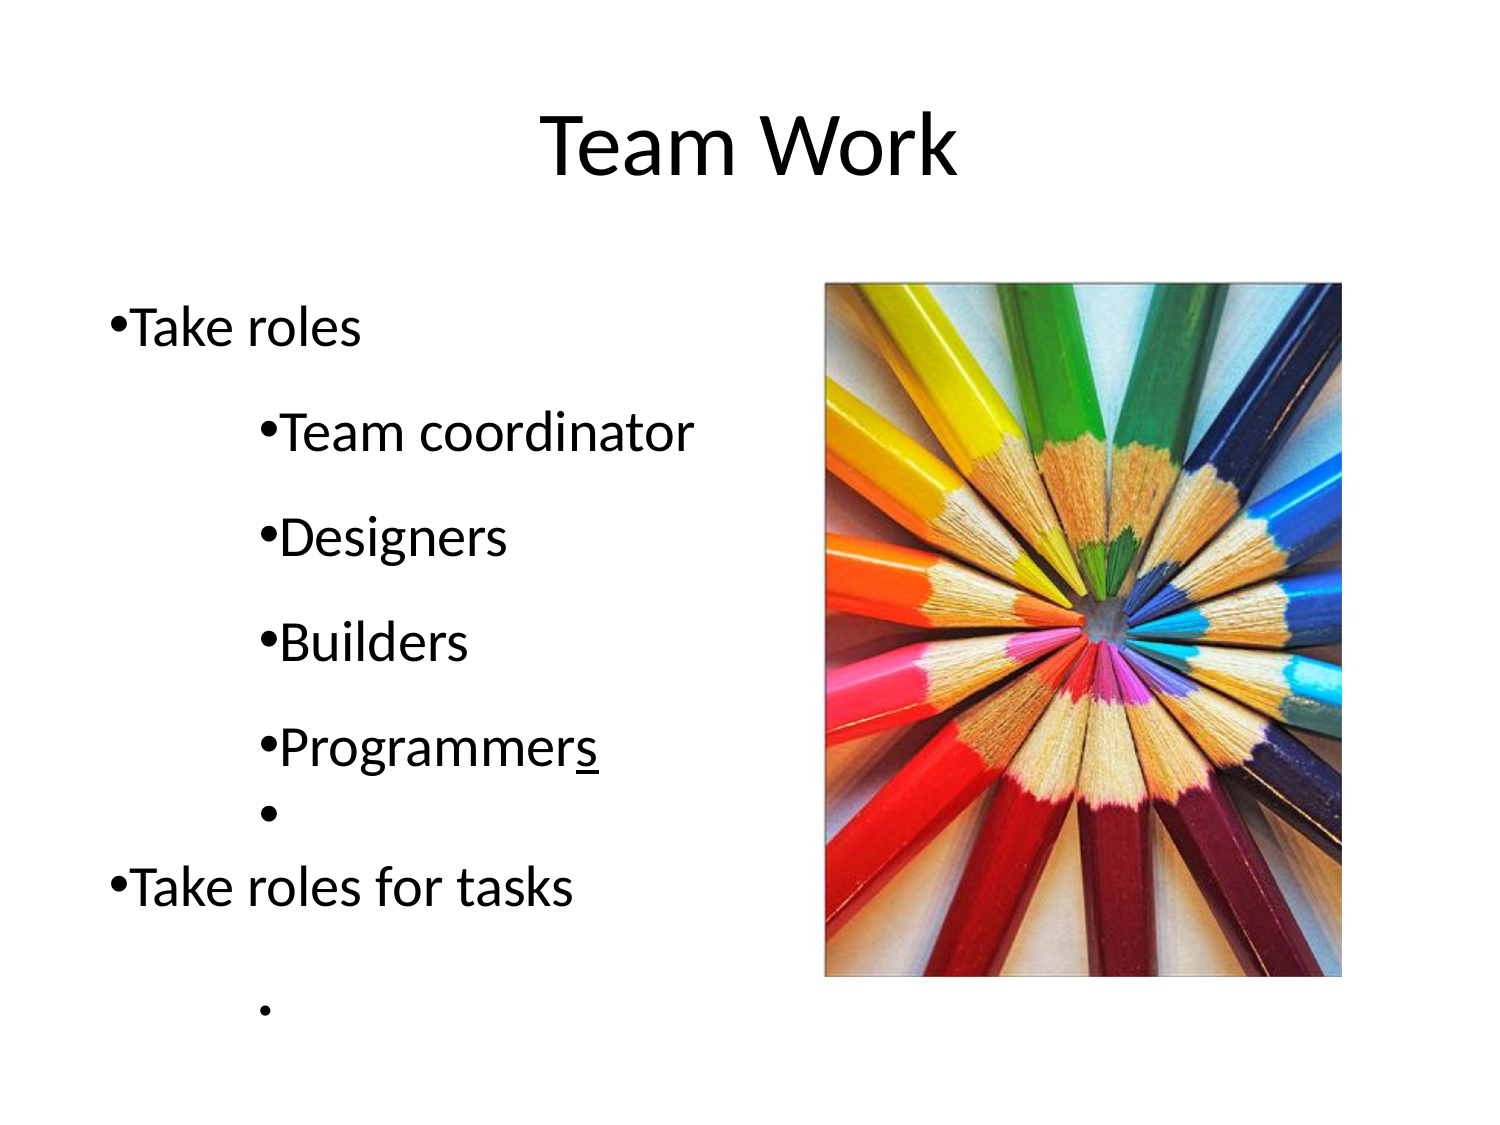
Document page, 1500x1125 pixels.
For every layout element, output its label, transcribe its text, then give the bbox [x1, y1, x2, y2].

text_box Take roles Team coordinator Designers Builders Programmers Take roles for tasks [93, 246, 1126, 1049]
picture [1126, 281, 1342, 977]
title Team Work [75, 45, 1426, 233]
